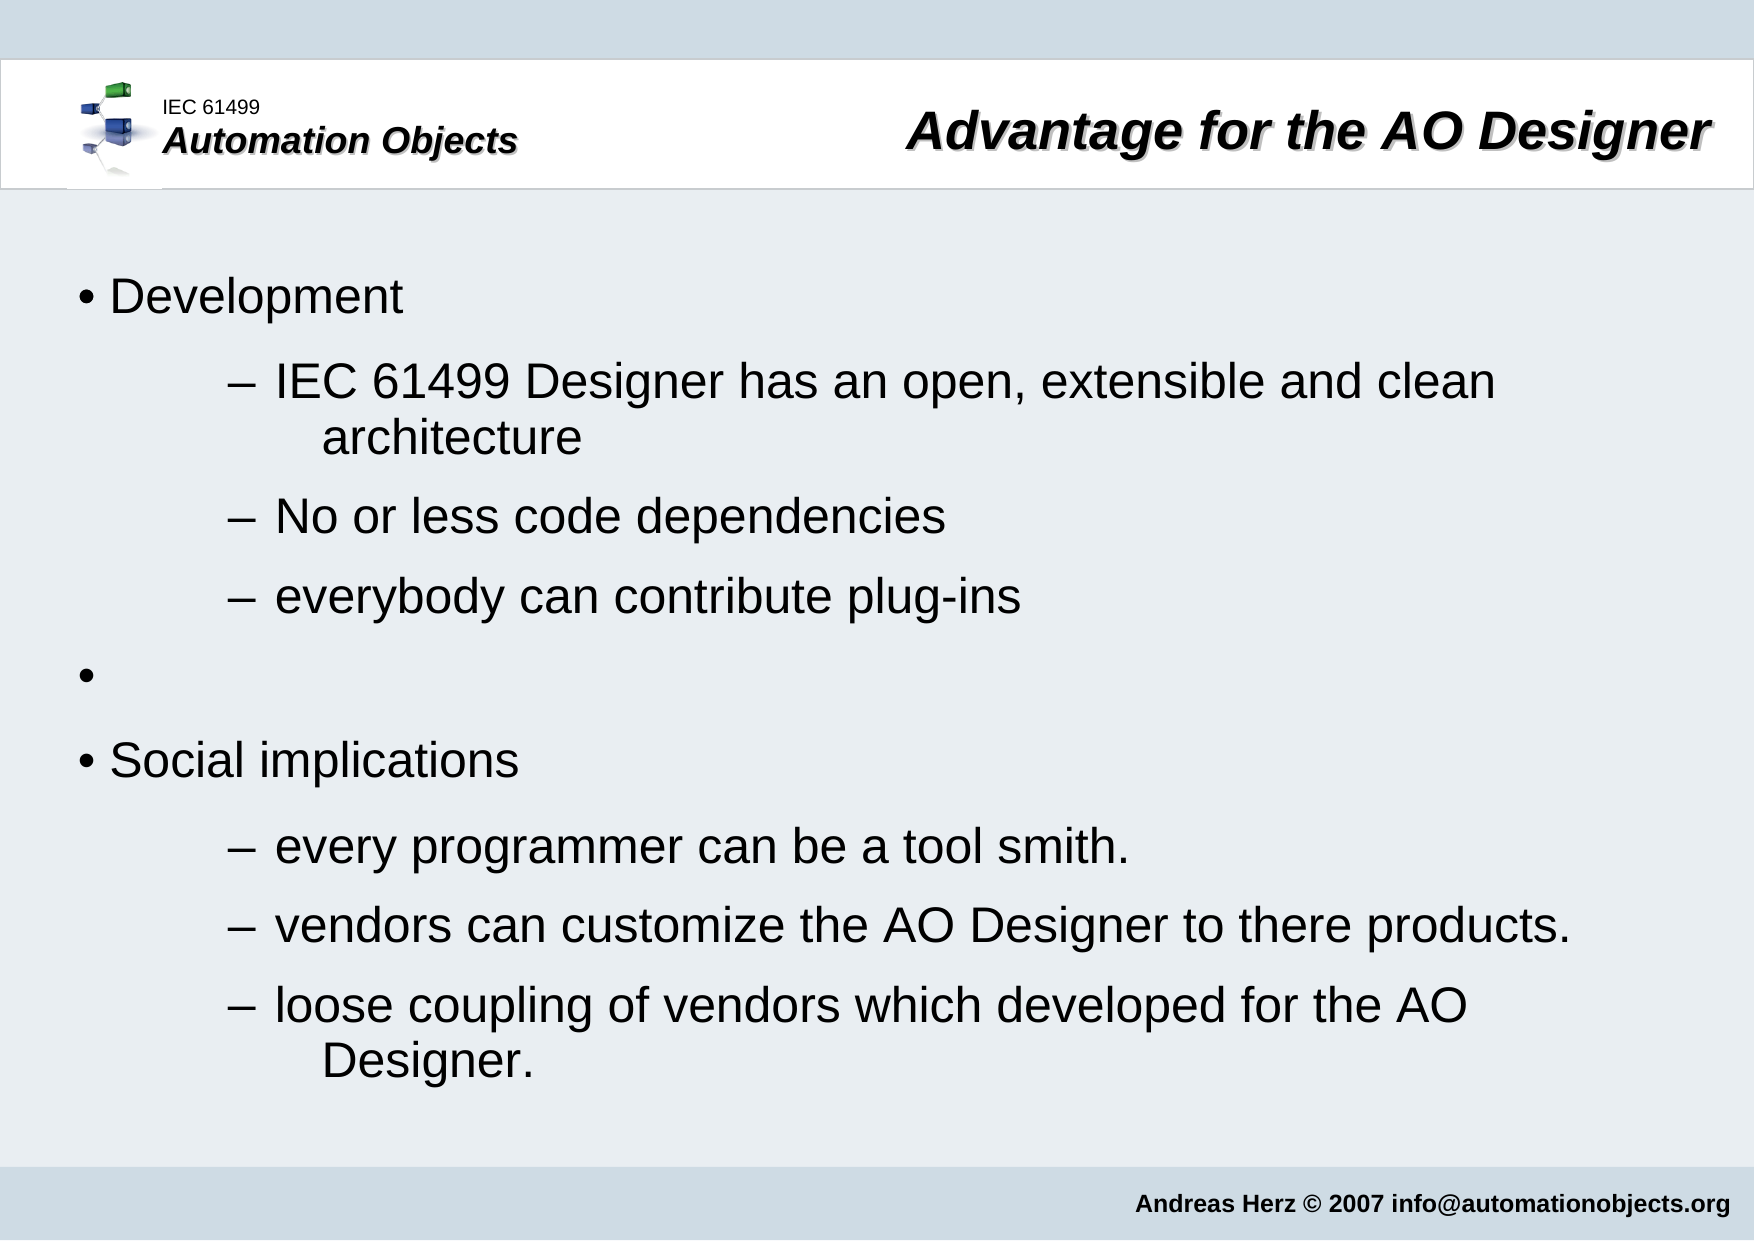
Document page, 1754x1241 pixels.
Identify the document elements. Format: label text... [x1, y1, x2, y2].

picture [67, 82, 162, 189]
list Development IEC 61499 Designer has an open, extensible and clean architecture No or less code dependencies everybody can contribute plug-ins Social implications every programmer can be a tool smith. vendors can customize the AO Designer to there products. loose coupling of vendors which developed for the AO Designer. [63, 260, 1701, 1123]
text_box IEC 61499 Automation Objects [147, 88, 534, 170]
title Advantage for the AO Designer [744, 84, 1727, 178]
text_box [0, 0, 1754, 189]
text_box Andreas Herz © 2007 info@automationobjects.org [0, 1166, 1754, 1241]
